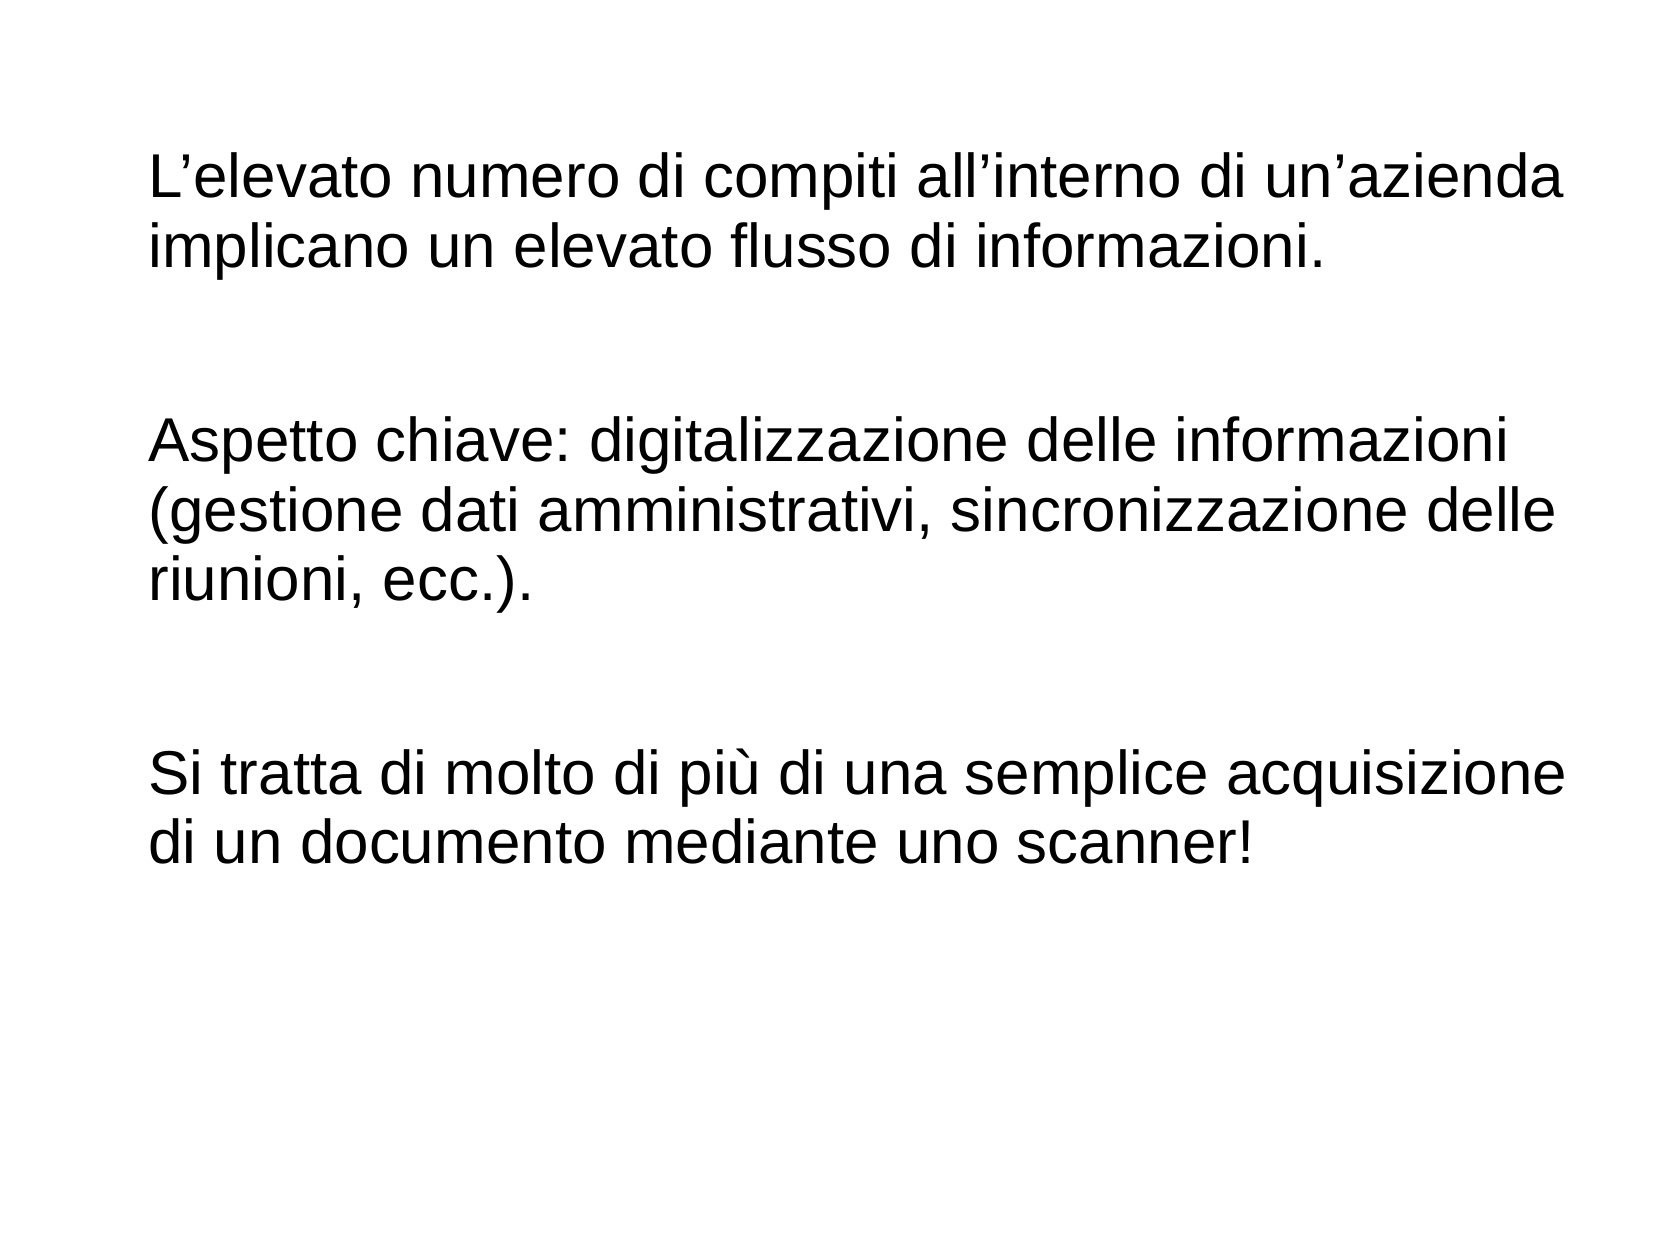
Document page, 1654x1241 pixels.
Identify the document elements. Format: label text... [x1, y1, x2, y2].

list L’elevato numero di compiti all’interno di un’azienda implicano un elevato flusso di informazioni. Aspetto chiave: digitalizzazione delle informazioni (gestione dati amministrativi, sincronizzazione delle riunioni, ecc.). Si tratta di molto di più di una semplice acquisizione di un documento mediante uno scanner! [82, 141, 1571, 1010]
